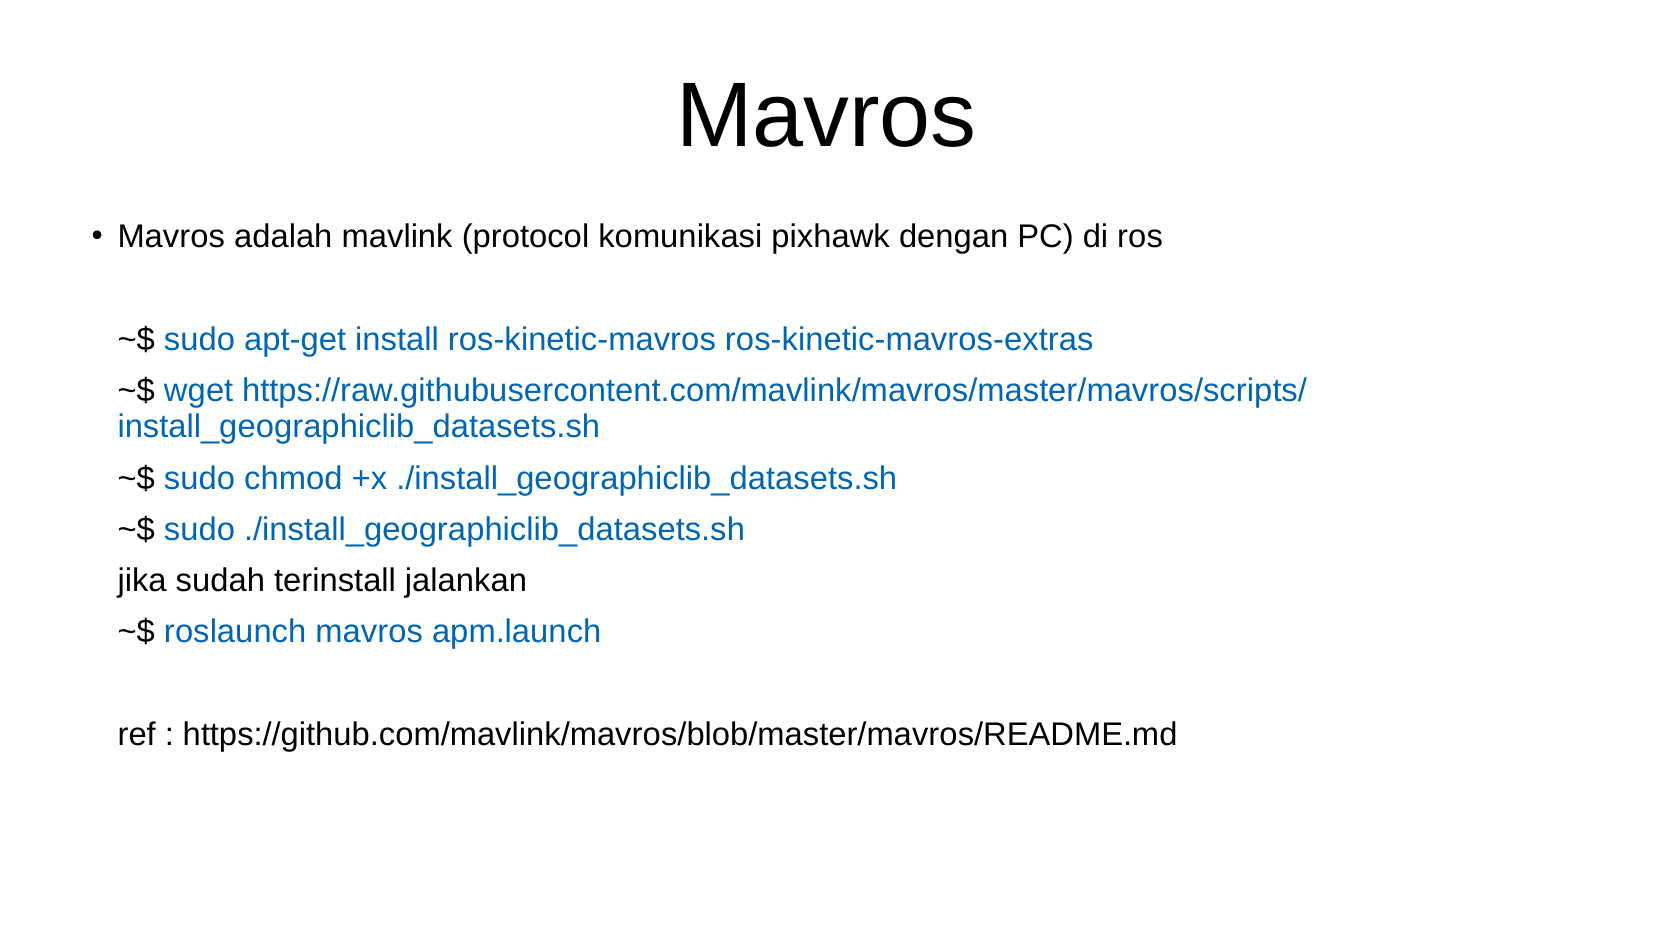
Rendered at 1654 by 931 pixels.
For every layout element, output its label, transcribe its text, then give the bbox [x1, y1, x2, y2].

title Mavros [82, 37, 1571, 193]
list Mavros adalah mavlink (protocol komunikasi pixhawk dengan PC) di ros ~$ sudo apt-get install ros-kinetic-mavros ros-kinetic-mavros-extras ~$ wget https://raw.githubusercontent.com/mavlink/mavros/master/mavros/scripts/install_geographiclib_datasets.sh ~$ sudo chmod +x ./install_geographiclib_datasets.sh ~$ sudo ./install_geographiclib_datasets.sh jika sudah terinstall jalankan ~$ roslaunch mavros apm.launch ref : https://github.com/mavlink/mavros/blob/master/mavros/README.md [82, 217, 1571, 758]
